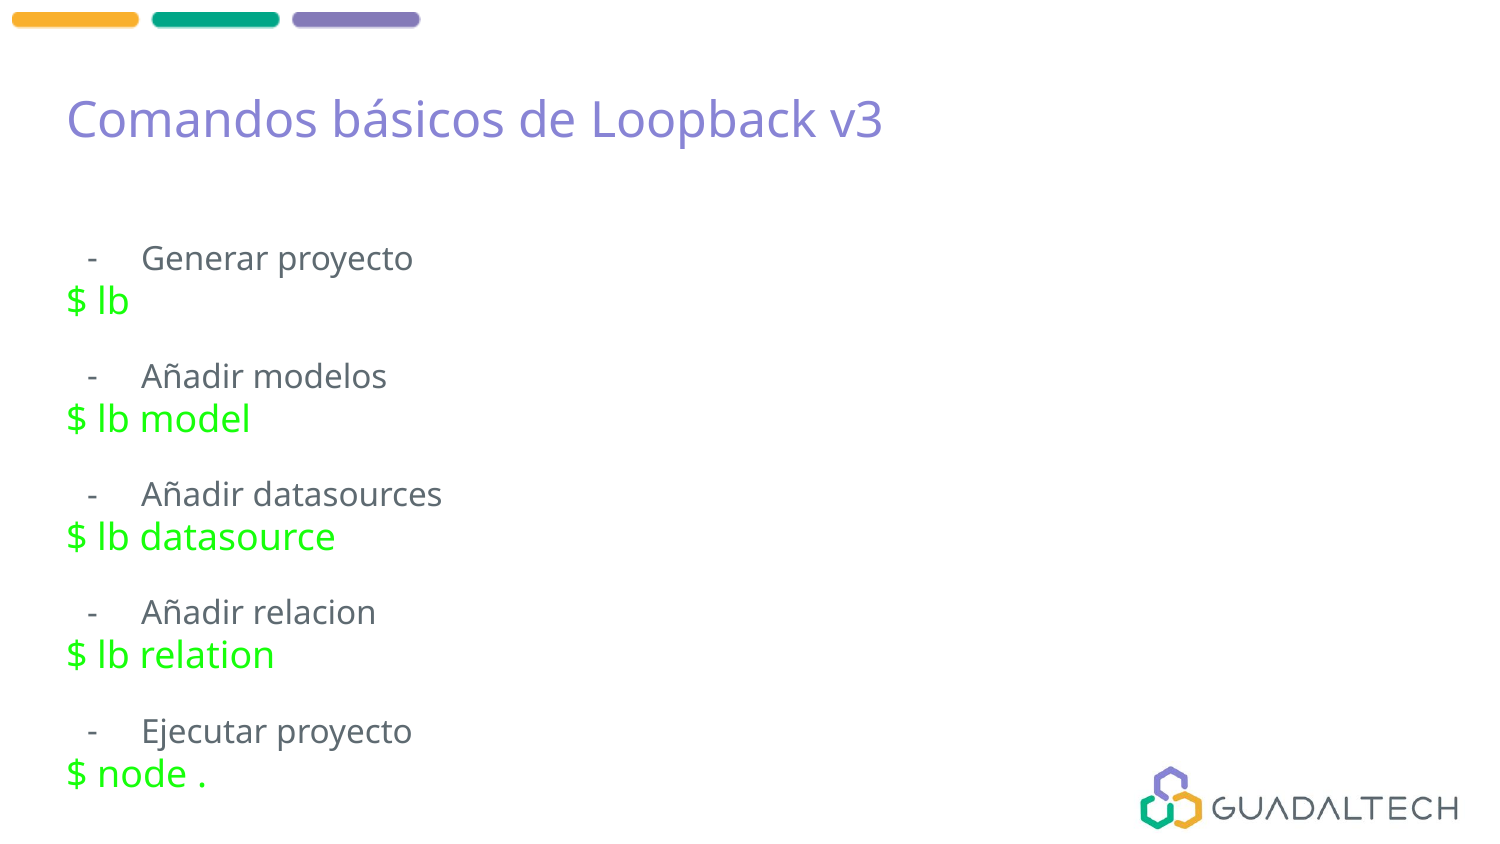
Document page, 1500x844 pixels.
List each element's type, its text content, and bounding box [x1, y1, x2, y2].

picture [12, 12, 421, 29]
picture [1124, 761, 1473, 834]
title Comandos básicos de Loopback v3 [51, 72, 1449, 167]
list Generar proyecto $ lb Añadir modelos $ lb model Añadir datasources $ lb datasource Añadir relacion $ lb relation Ejecutar proyecto $ node . [51, 221, 1449, 783]
